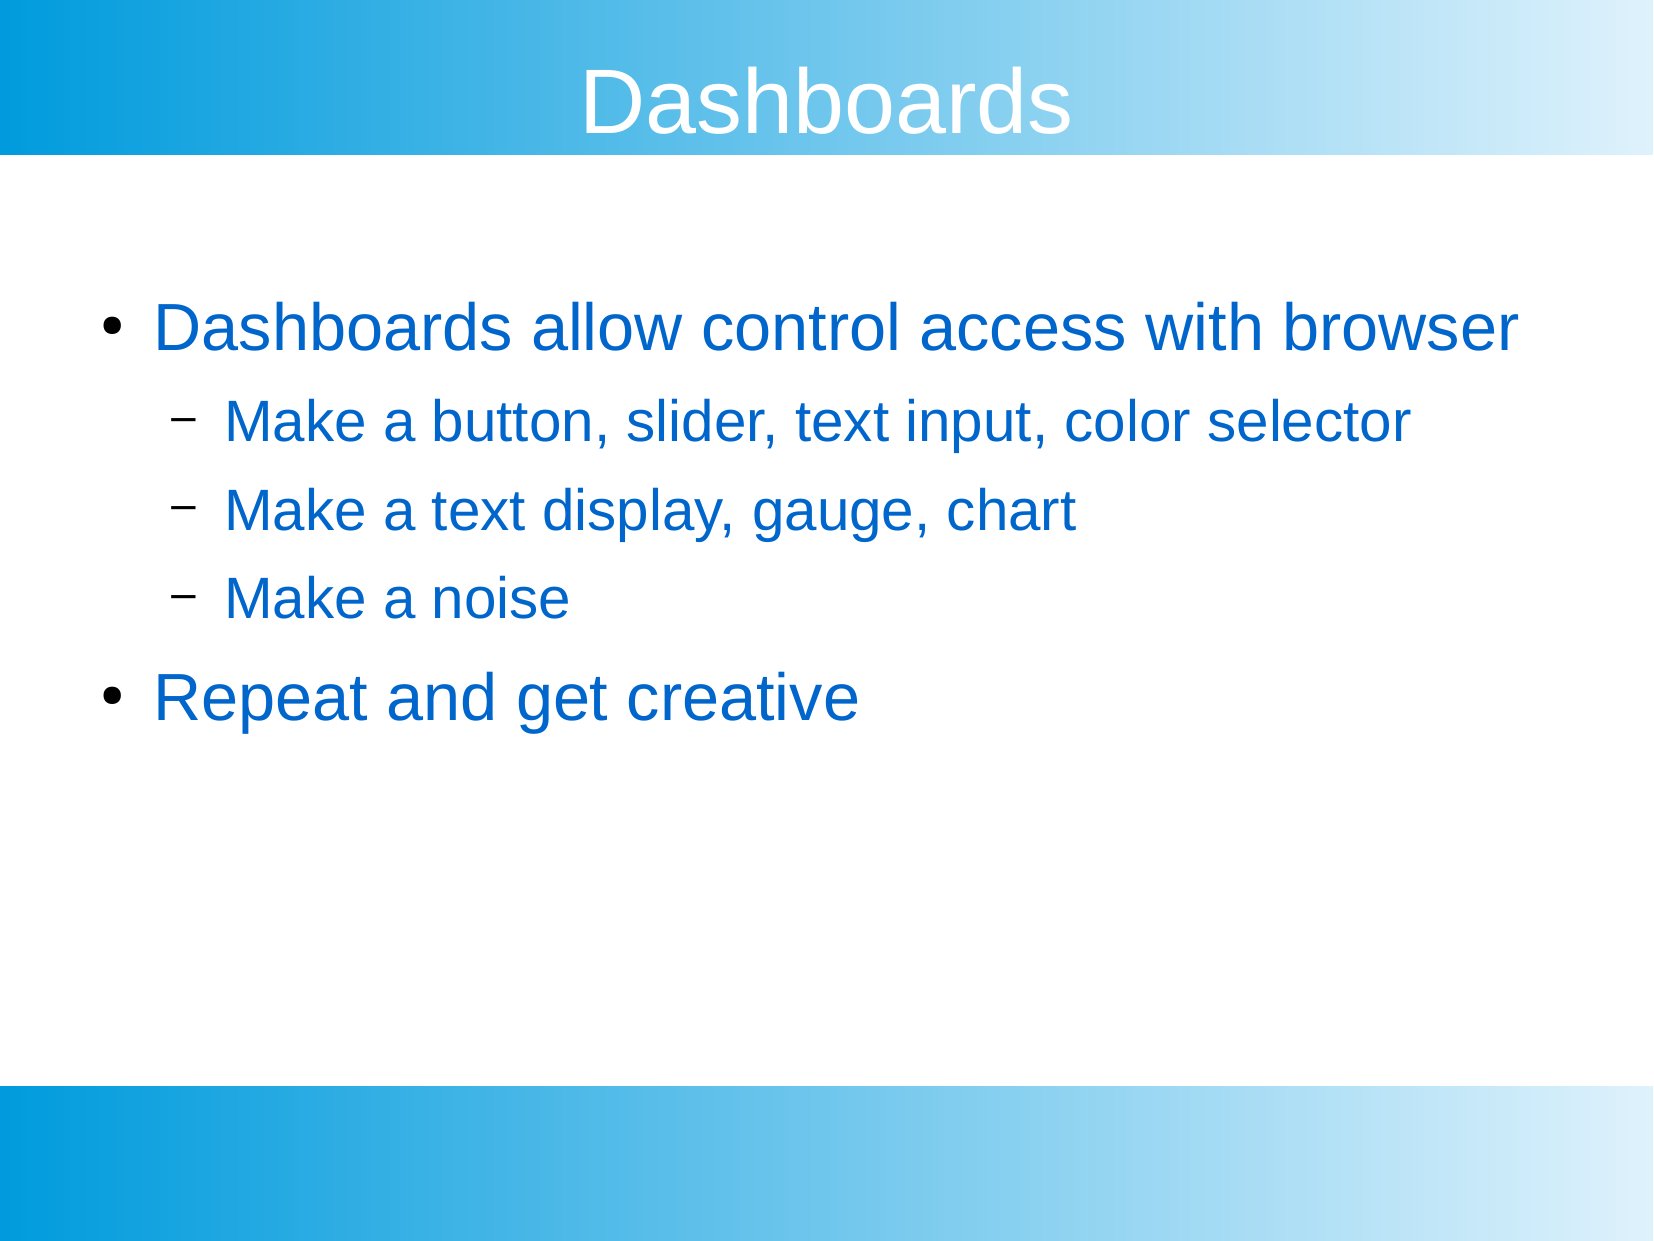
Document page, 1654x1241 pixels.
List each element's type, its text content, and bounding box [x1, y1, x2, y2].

list Dashboards allow control access with browser Make a button, slider, text input, color selector Make a text display, gauge, chart Make a noise Repeat and get creative [82, 290, 1571, 1010]
title Dashboards [82, 49, 1571, 155]
